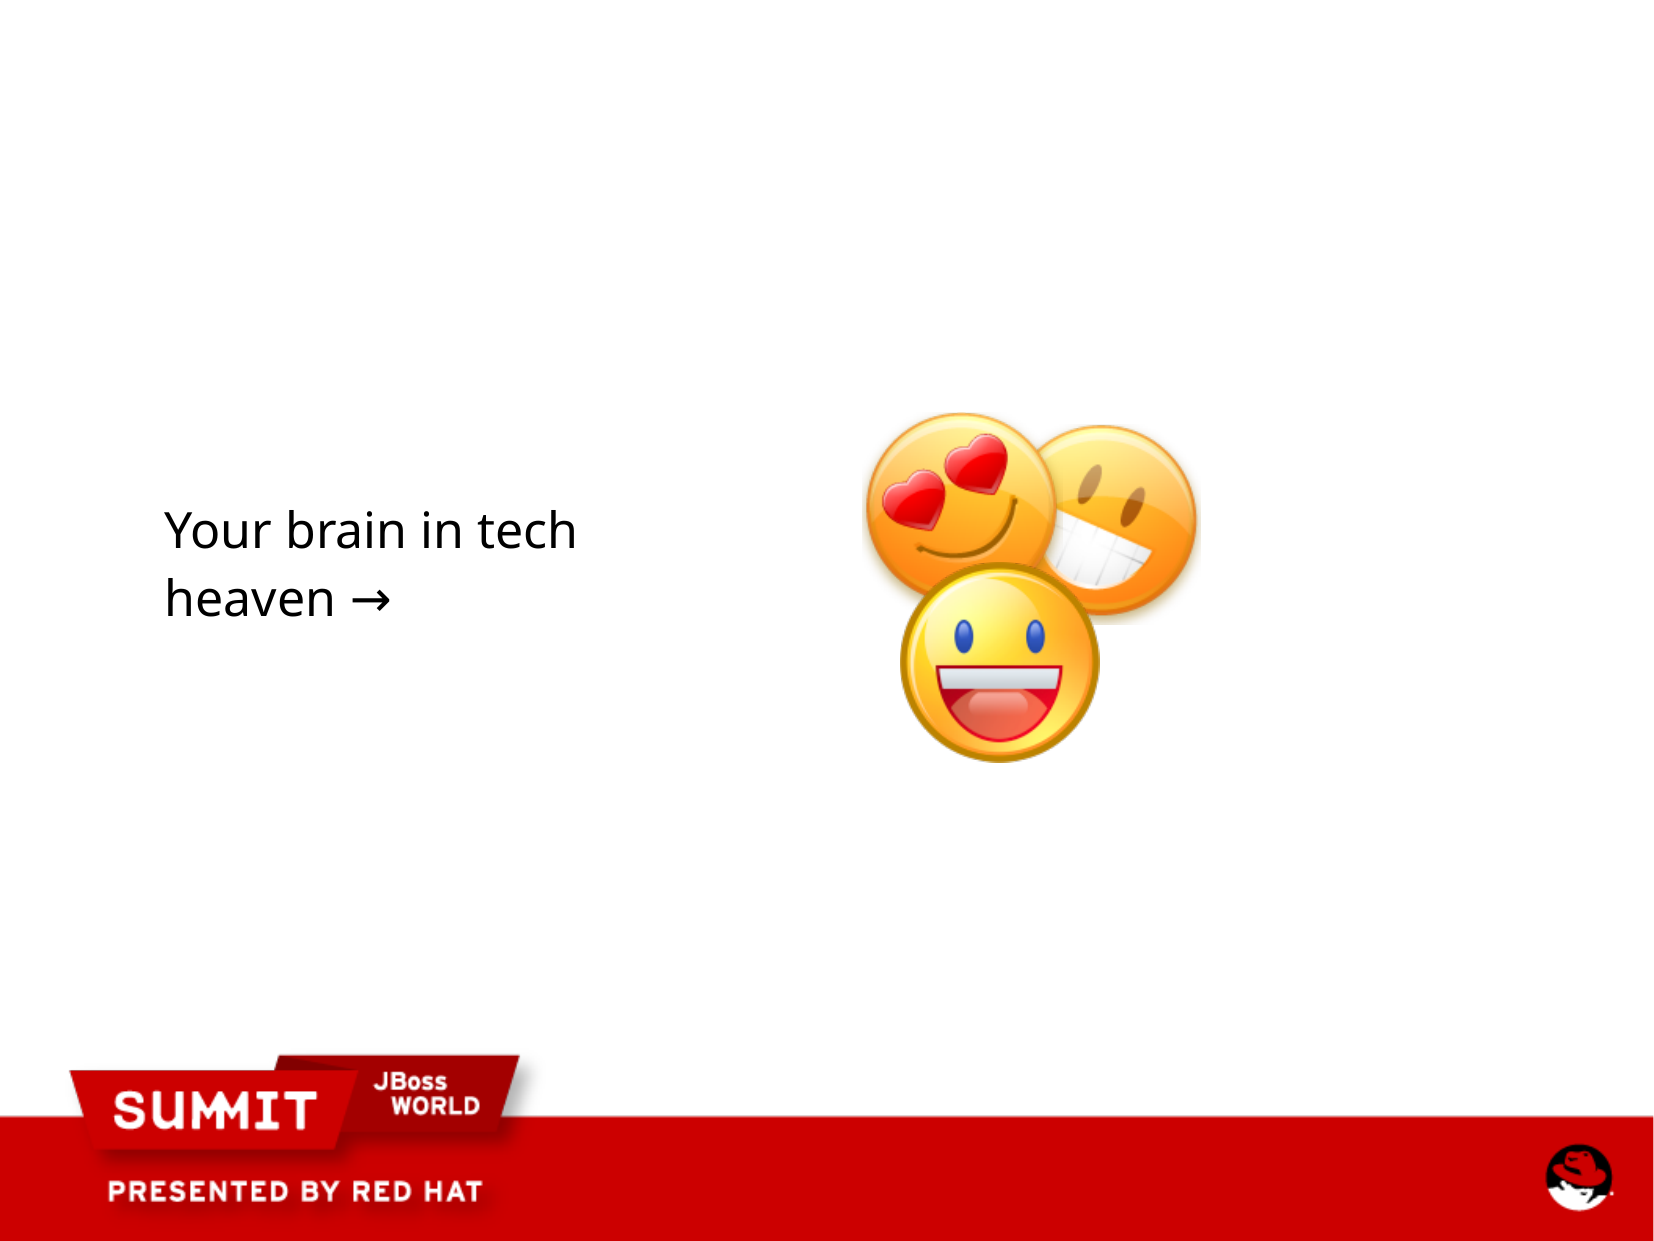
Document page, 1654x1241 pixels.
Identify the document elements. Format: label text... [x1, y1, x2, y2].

picture [862, 412, 1201, 763]
text_box Your brain in tech heaven → [150, 487, 638, 664]
picture [0, 1043, 1654, 1241]
